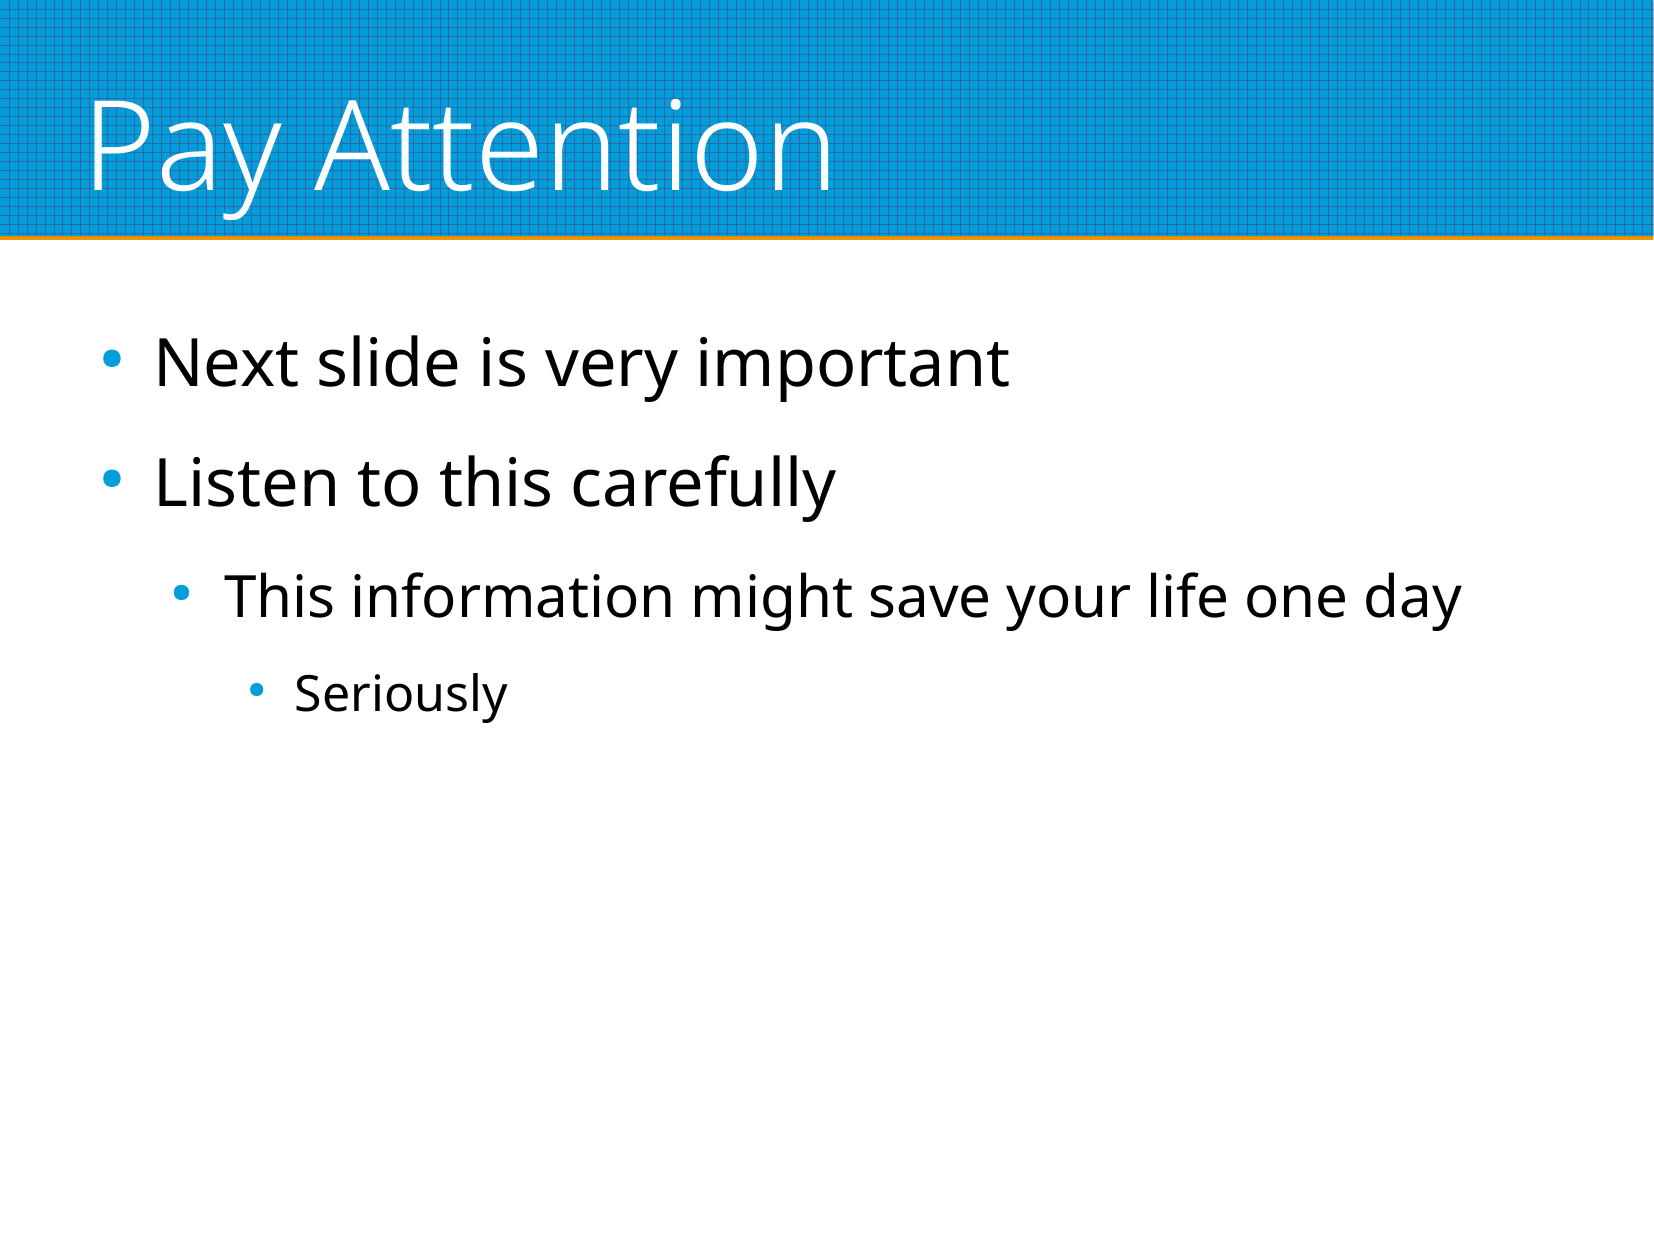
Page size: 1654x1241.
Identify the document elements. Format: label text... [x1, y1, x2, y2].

list Next slide is very important Listen to this carefully This information might save your life one day Seriously [82, 314, 1563, 1081]
title Pay Attention [82, 19, 1571, 227]
